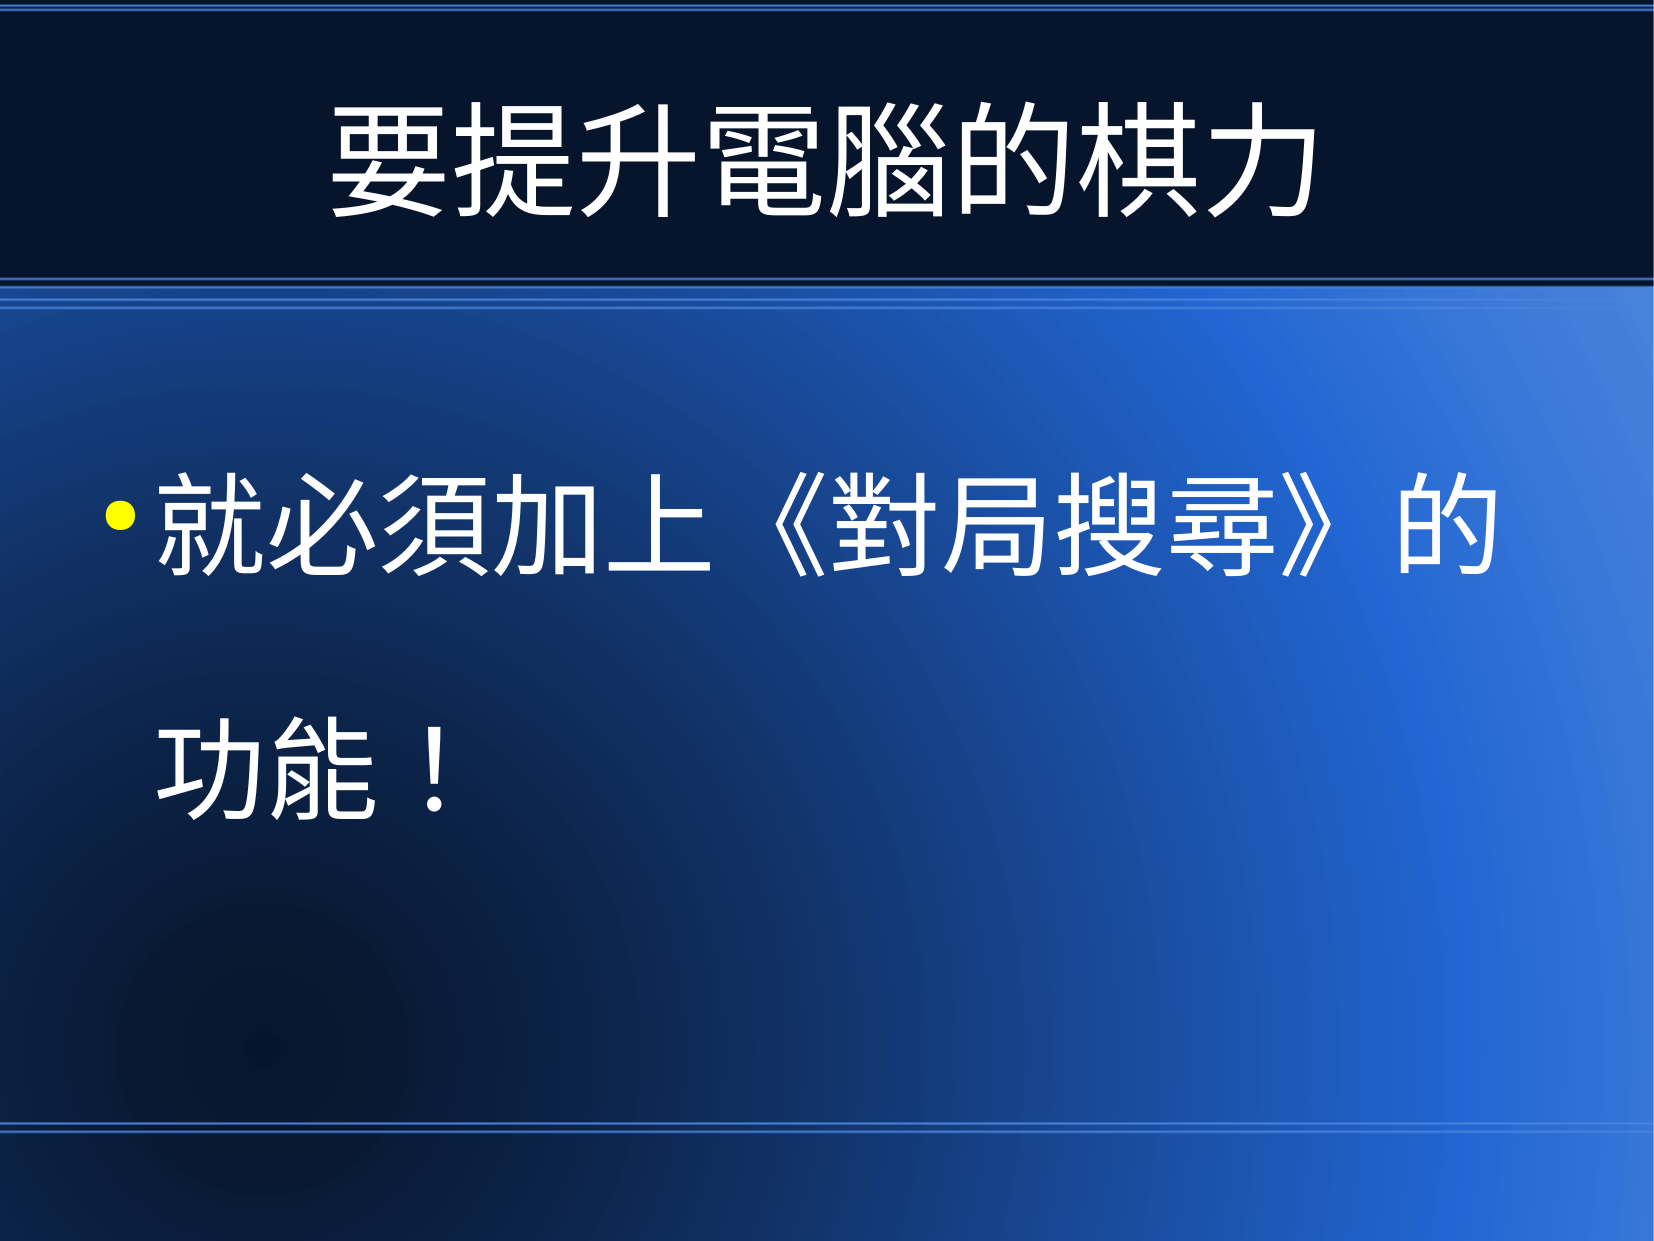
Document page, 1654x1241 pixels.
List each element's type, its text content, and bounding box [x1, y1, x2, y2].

list 就必須加上《對局搜尋》的功能！ [82, 355, 1571, 1241]
title 要提升電腦的棋力 [82, 49, 1571, 257]
picture [0, 0, 1654, 1241]
